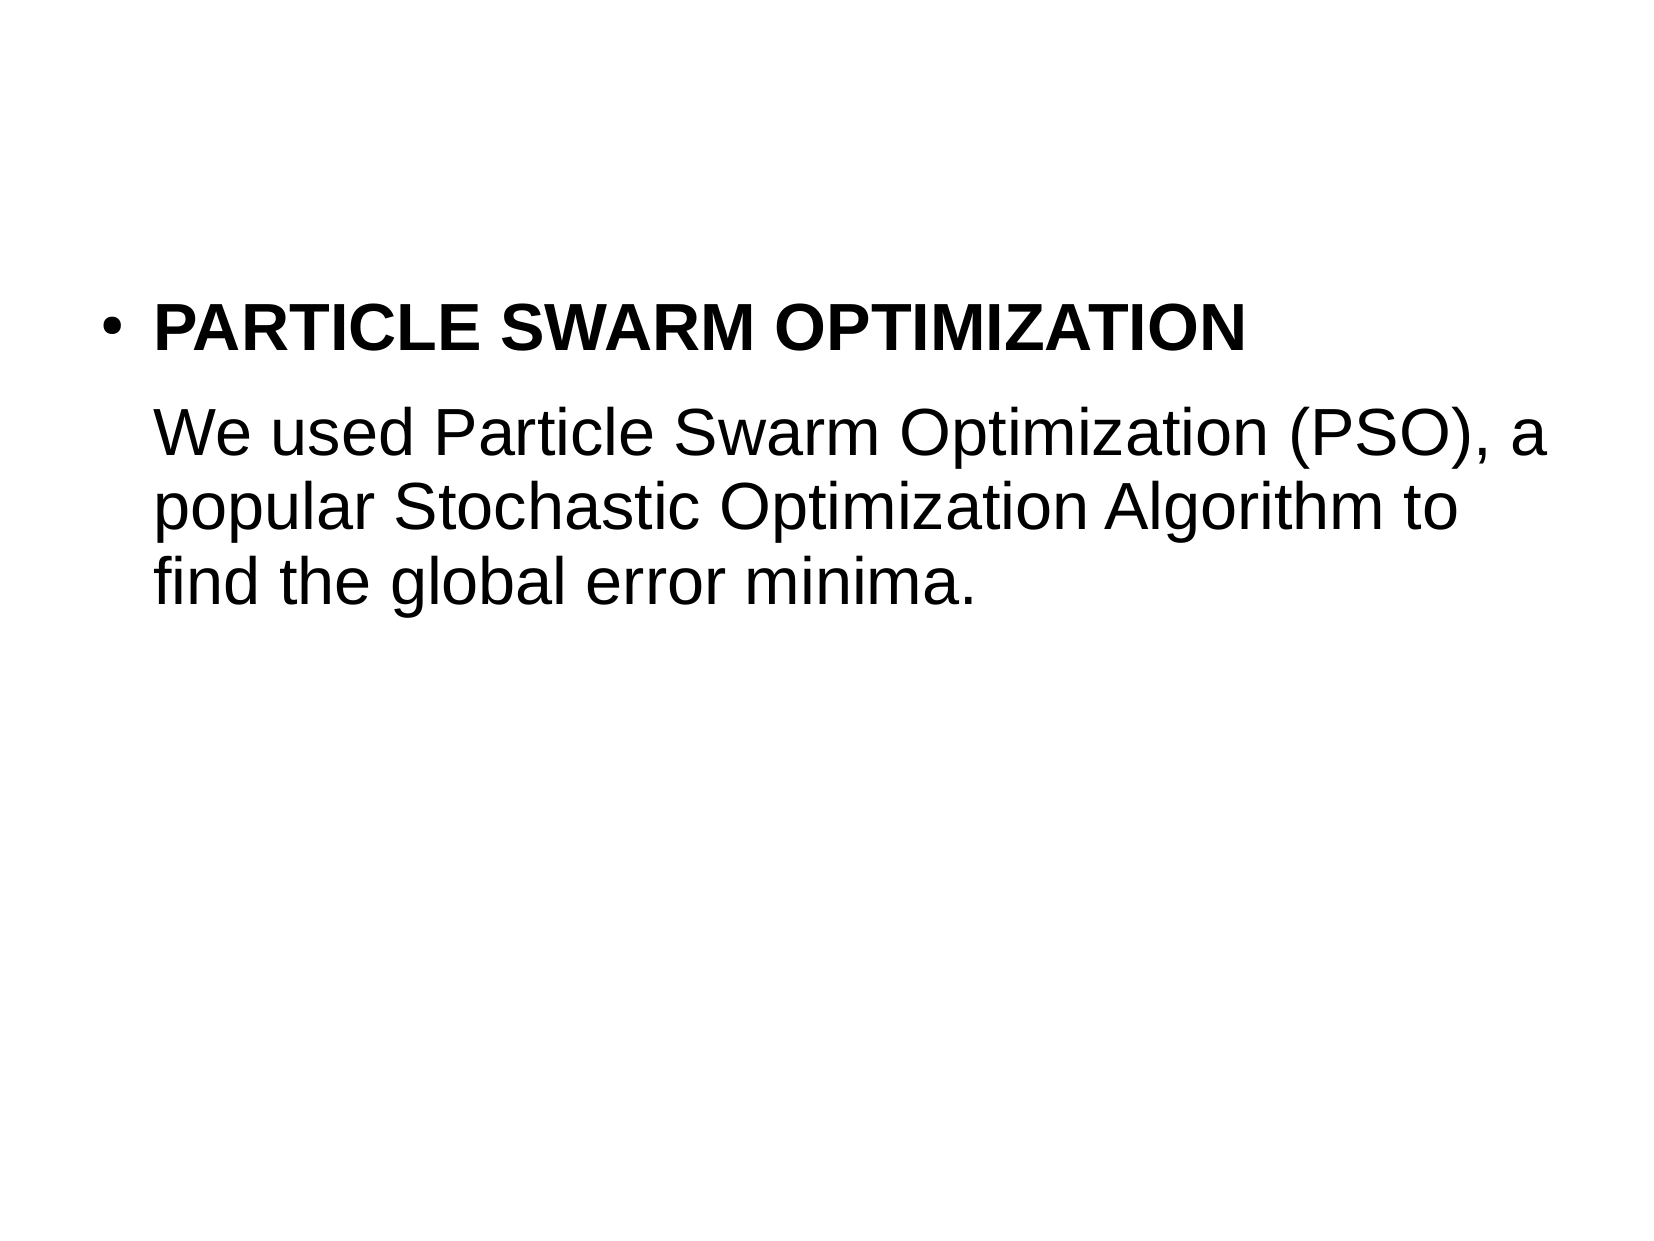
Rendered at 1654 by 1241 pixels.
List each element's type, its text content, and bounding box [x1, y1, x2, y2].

list PARTICLE SWARM OPTIMIZATION We used Particle Swarm Optimization (PSO), a popular Stochastic Optimization Algorithm to find the global error minima. [82, 290, 1571, 1010]
